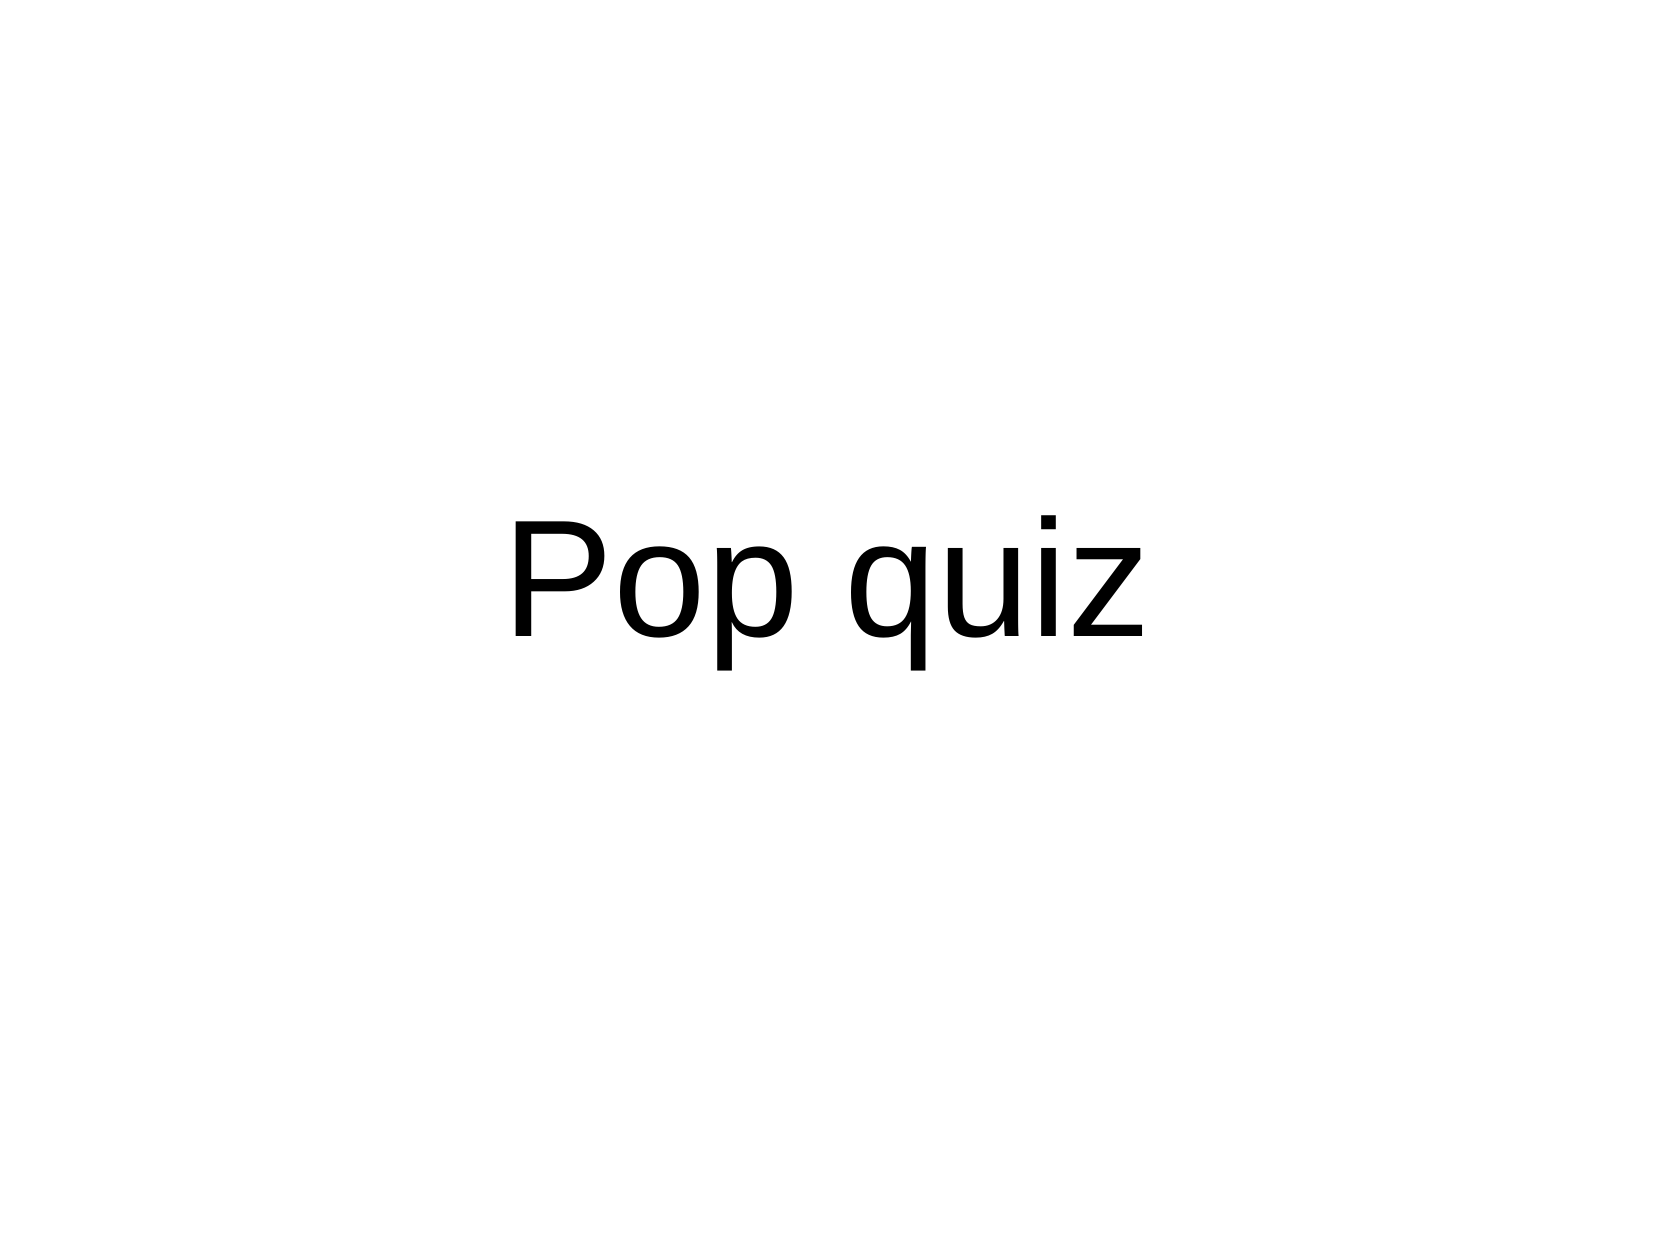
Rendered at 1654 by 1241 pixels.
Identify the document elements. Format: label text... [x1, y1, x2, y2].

subtitle Pop quiz [82, 56, 1571, 1102]
